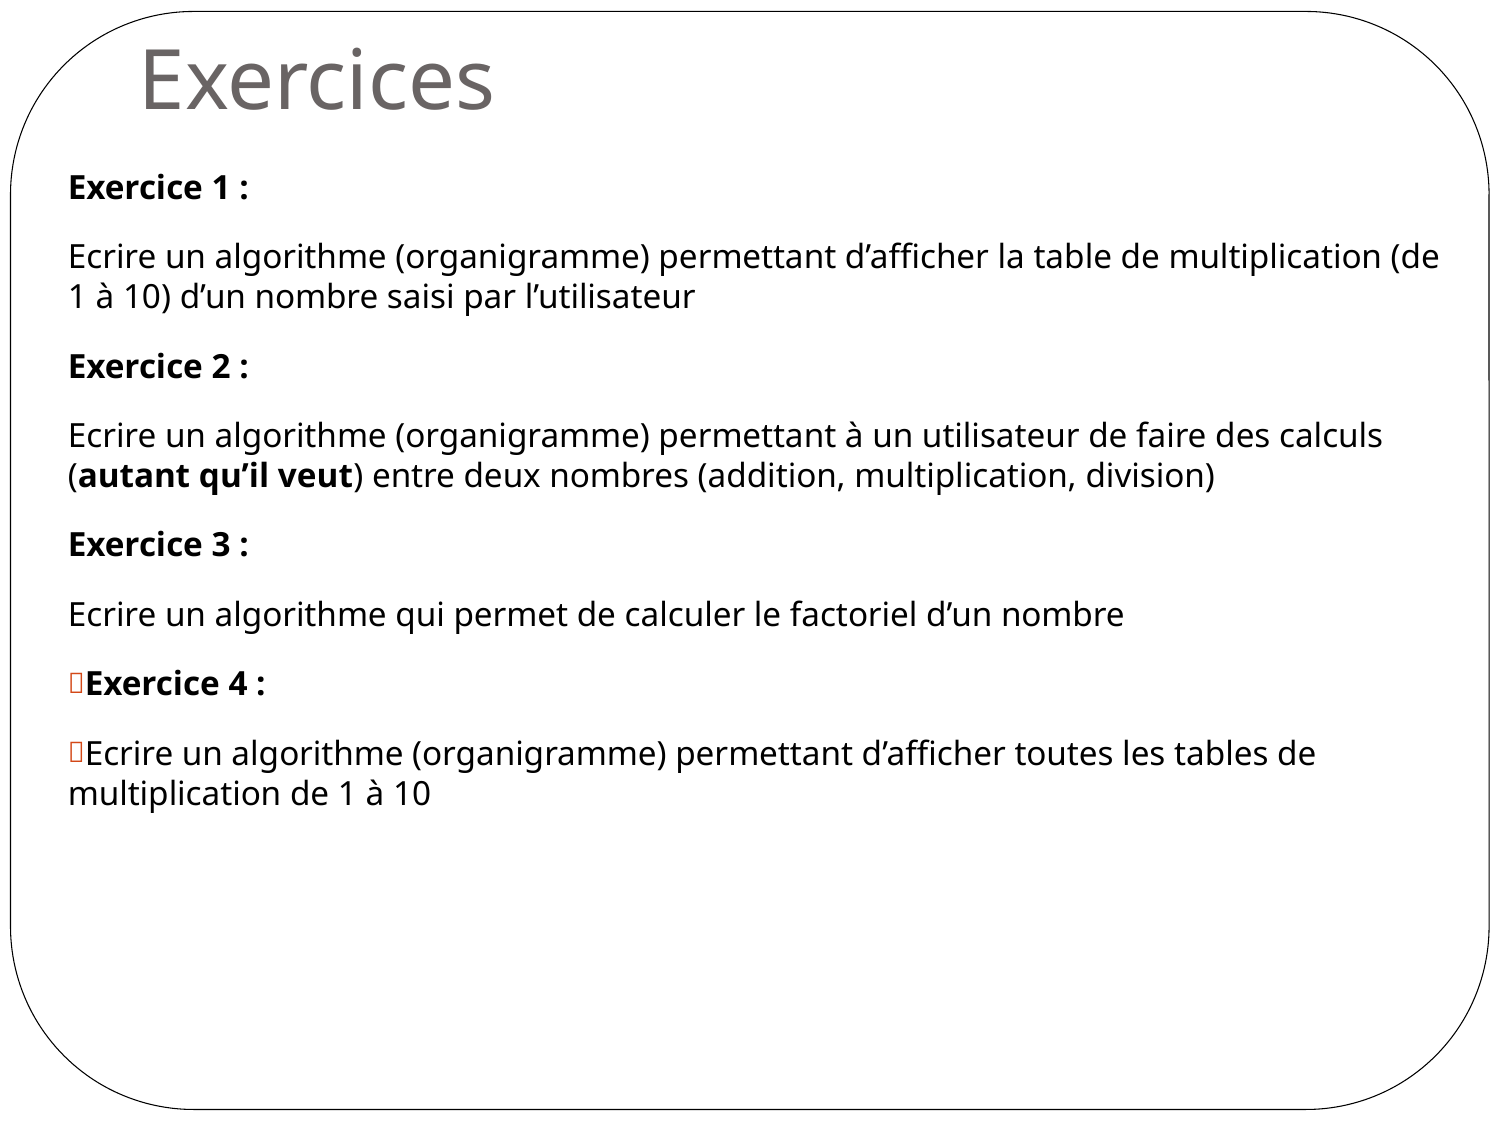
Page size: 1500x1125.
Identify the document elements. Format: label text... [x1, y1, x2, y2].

list Exercice 1 : Ecrire un algorithme (organigramme) permettant d’afficher la table de multiplication (de 1 à 10) d’un nombre saisi par l’utilisateur Exercice 2 : Ecrire un algorithme (organigramme) permettant à un utilisateur de faire des calculs (autant qu’il veut) entre deux nombres (addition, multiplication, division) Exercice 3 : Ecrire un algorithme qui permet de calculer le factoriel d’un nombre Exercice 4 : Ecrire un algorithme (organigramme) permettant d’afficher toutes les tables de multiplication de 1 à 10 [53, 158, 1459, 1047]
title Exercices [123, 19, 1399, 147]
